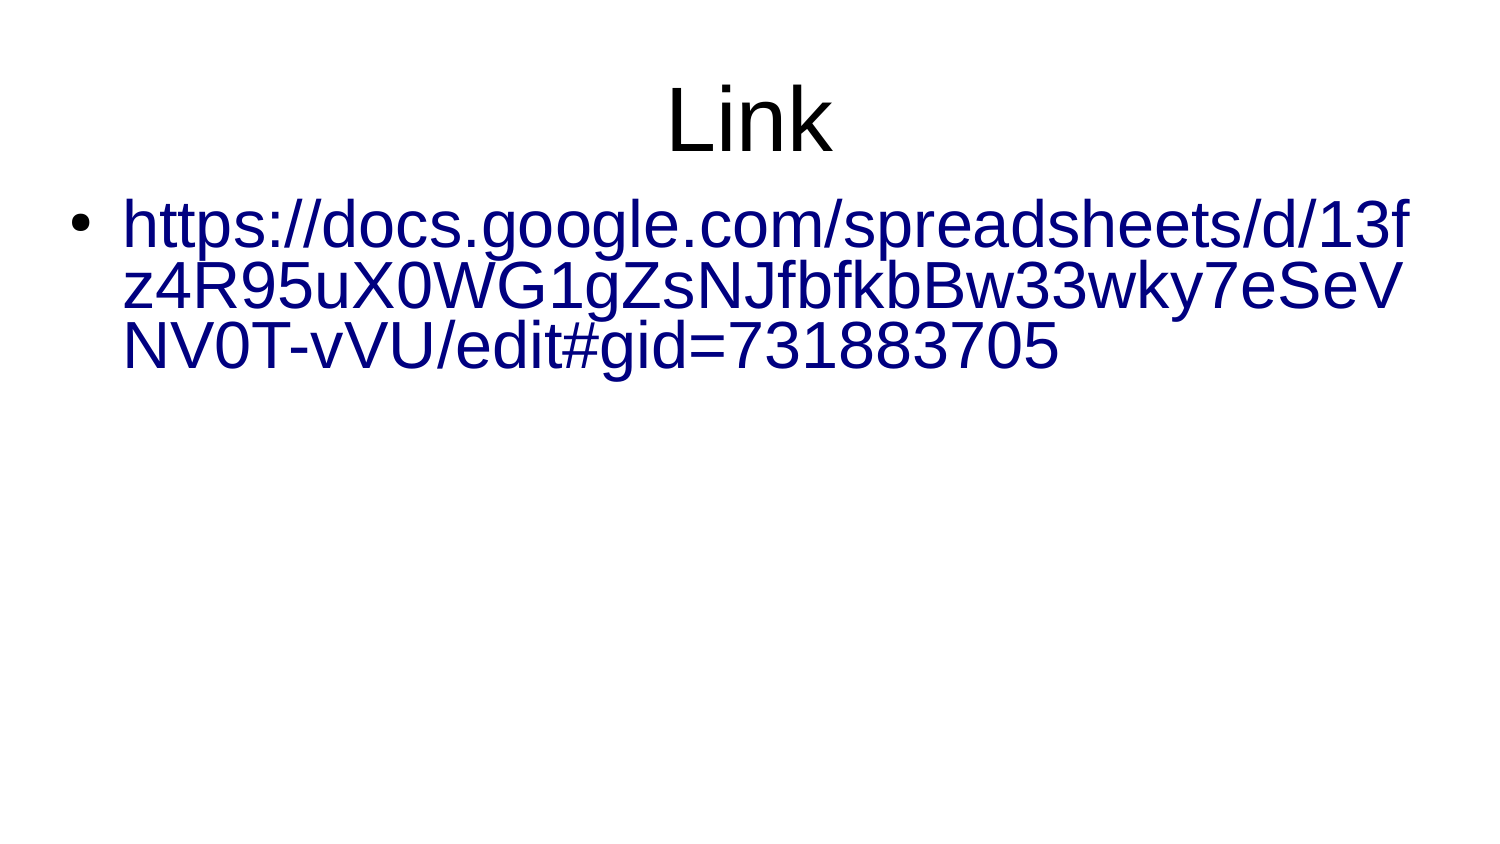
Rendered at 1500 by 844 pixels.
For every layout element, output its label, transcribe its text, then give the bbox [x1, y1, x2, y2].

list https://docs.google.com/spreadsheets/d/13fz4R95uX0WG1gZsNJfbfkbBw33wky7eSeVNV0T-vVU/edit#gid=731883705 [51, 187, 1434, 750]
title Link [51, 68, 1449, 172]
